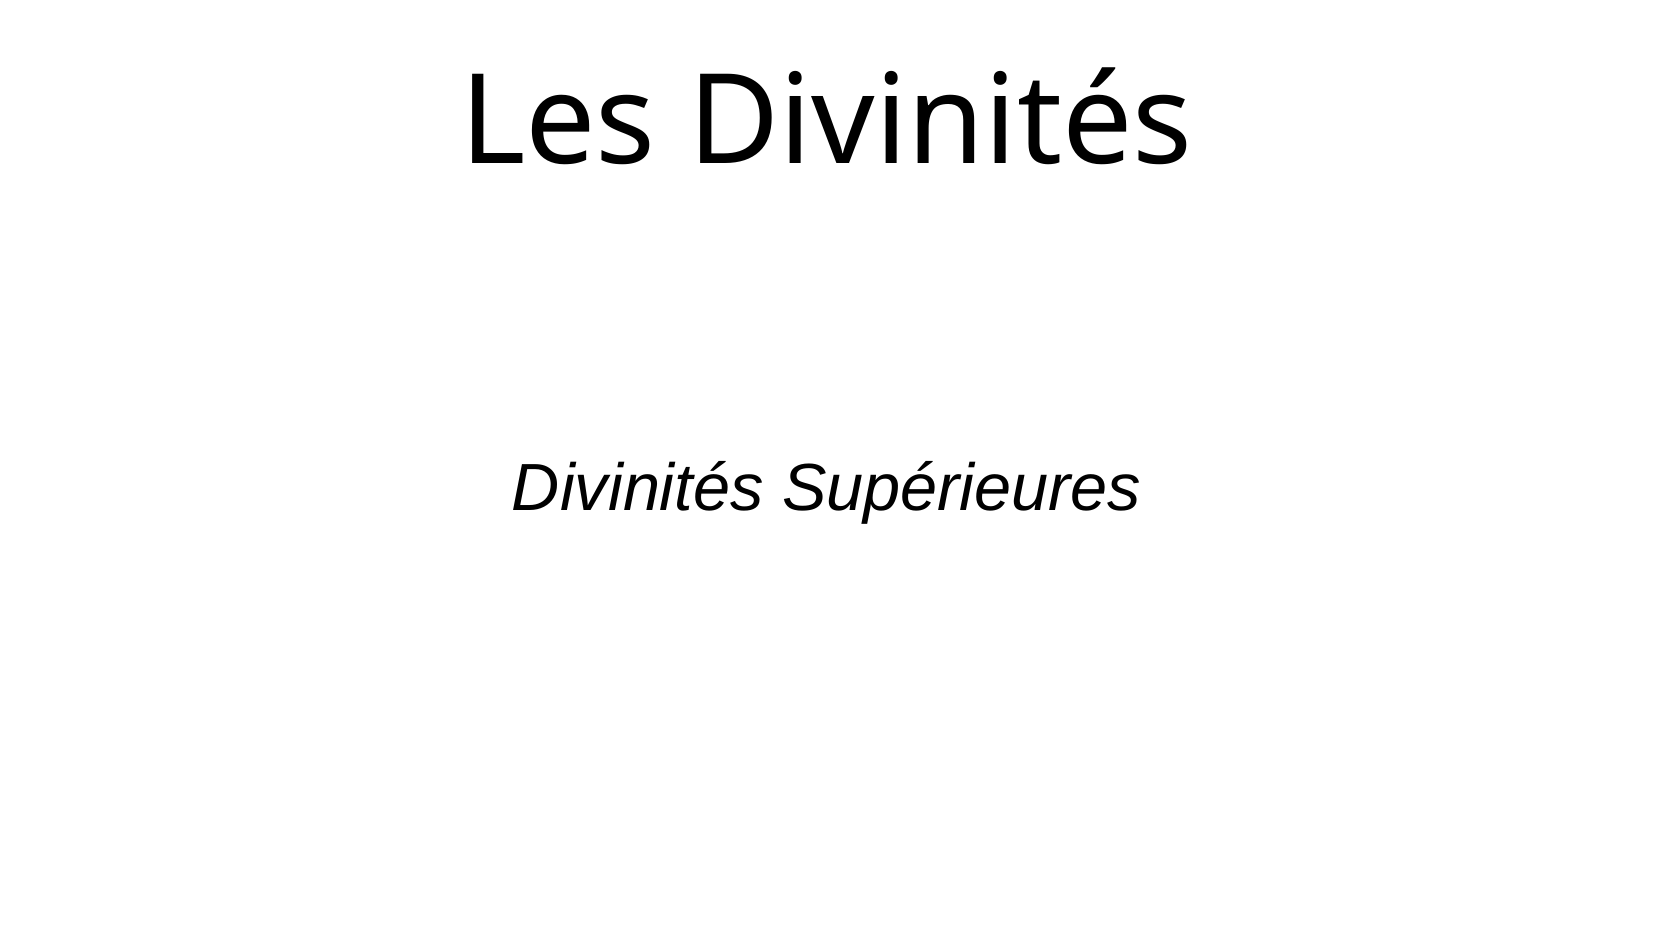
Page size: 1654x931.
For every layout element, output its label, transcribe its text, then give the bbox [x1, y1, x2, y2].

subtitle Divinités Supérieures [82, 217, 1571, 758]
title Les Divinités [82, 37, 1571, 193]
